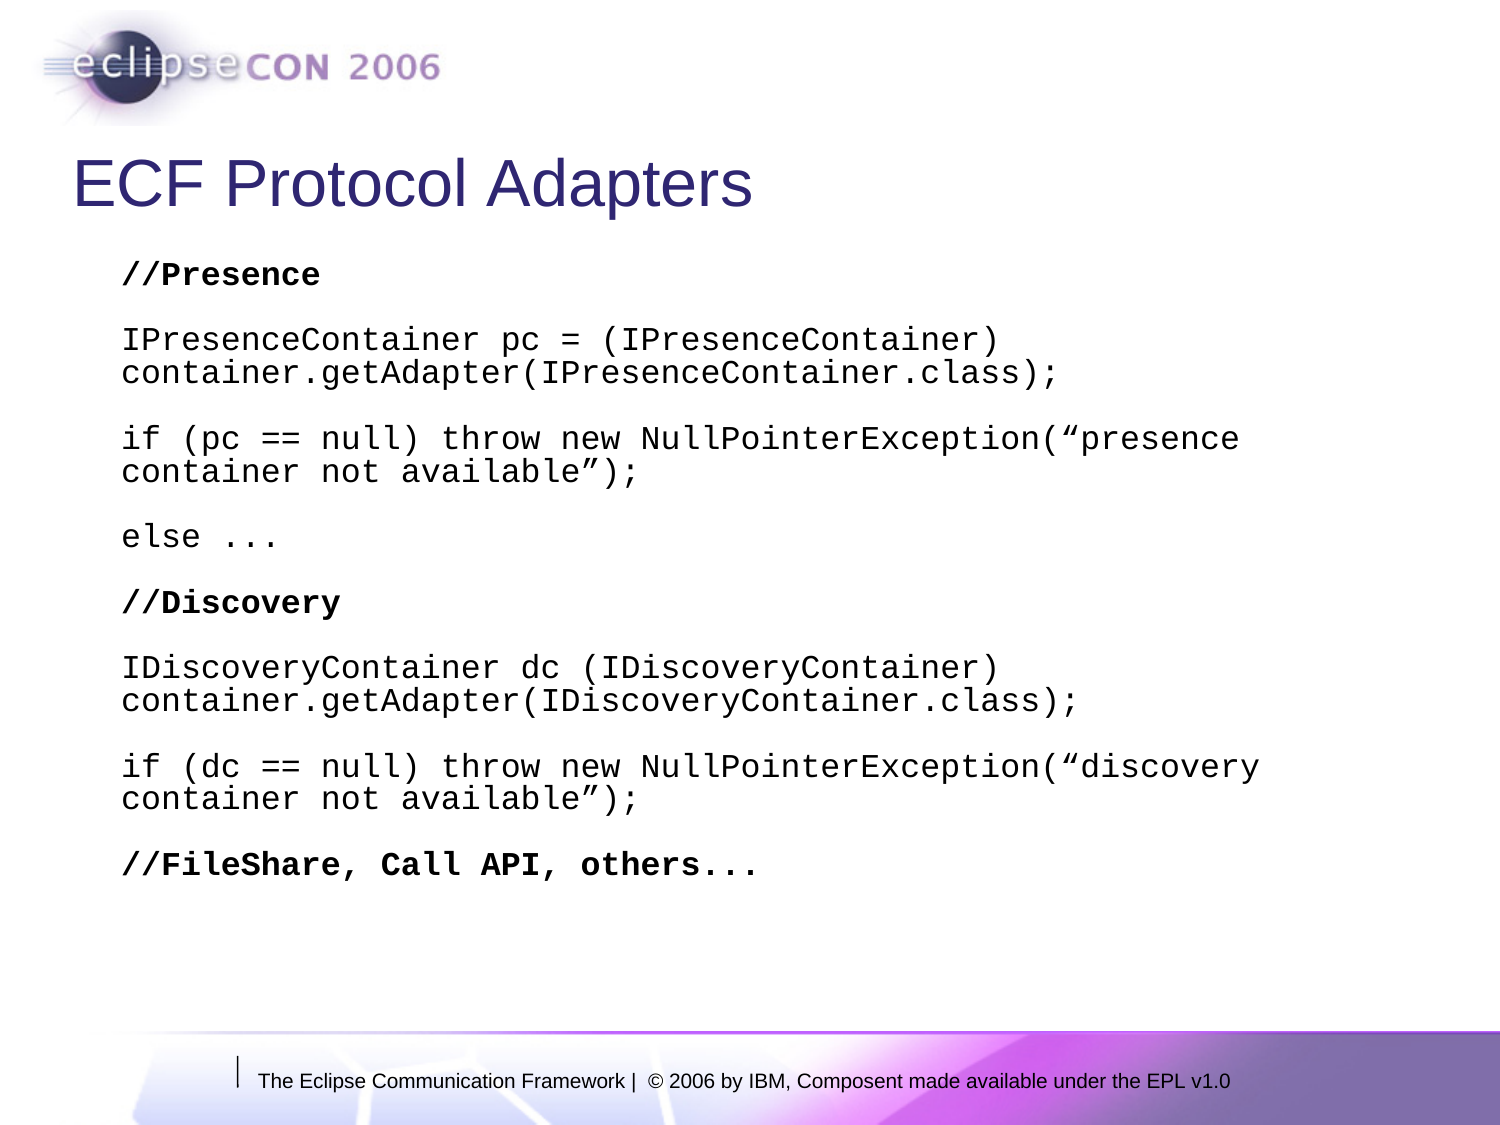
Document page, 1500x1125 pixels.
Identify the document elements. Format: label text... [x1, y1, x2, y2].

title ECF Protocol Adapters [72, 150, 1425, 226]
text_box //Presence IPresenceContainer pc = (IPresenceContainer) container.getAdapter(IPresenceContainer.class); if (pc == null) throw new NullPointerException(“presence container not available”); else ... //Discovery IDiscoveryContainer dc (IDiscoveryContainer) container.getAdapter(IDiscoveryContainer.class); if (dc == null) throw new NullPointerException(“discovery container not available”); //FileShare, Call API, others... [106, 251, 1374, 995]
picture [31, 10, 1040, 126]
picture [0, 1031, 1500, 1125]
